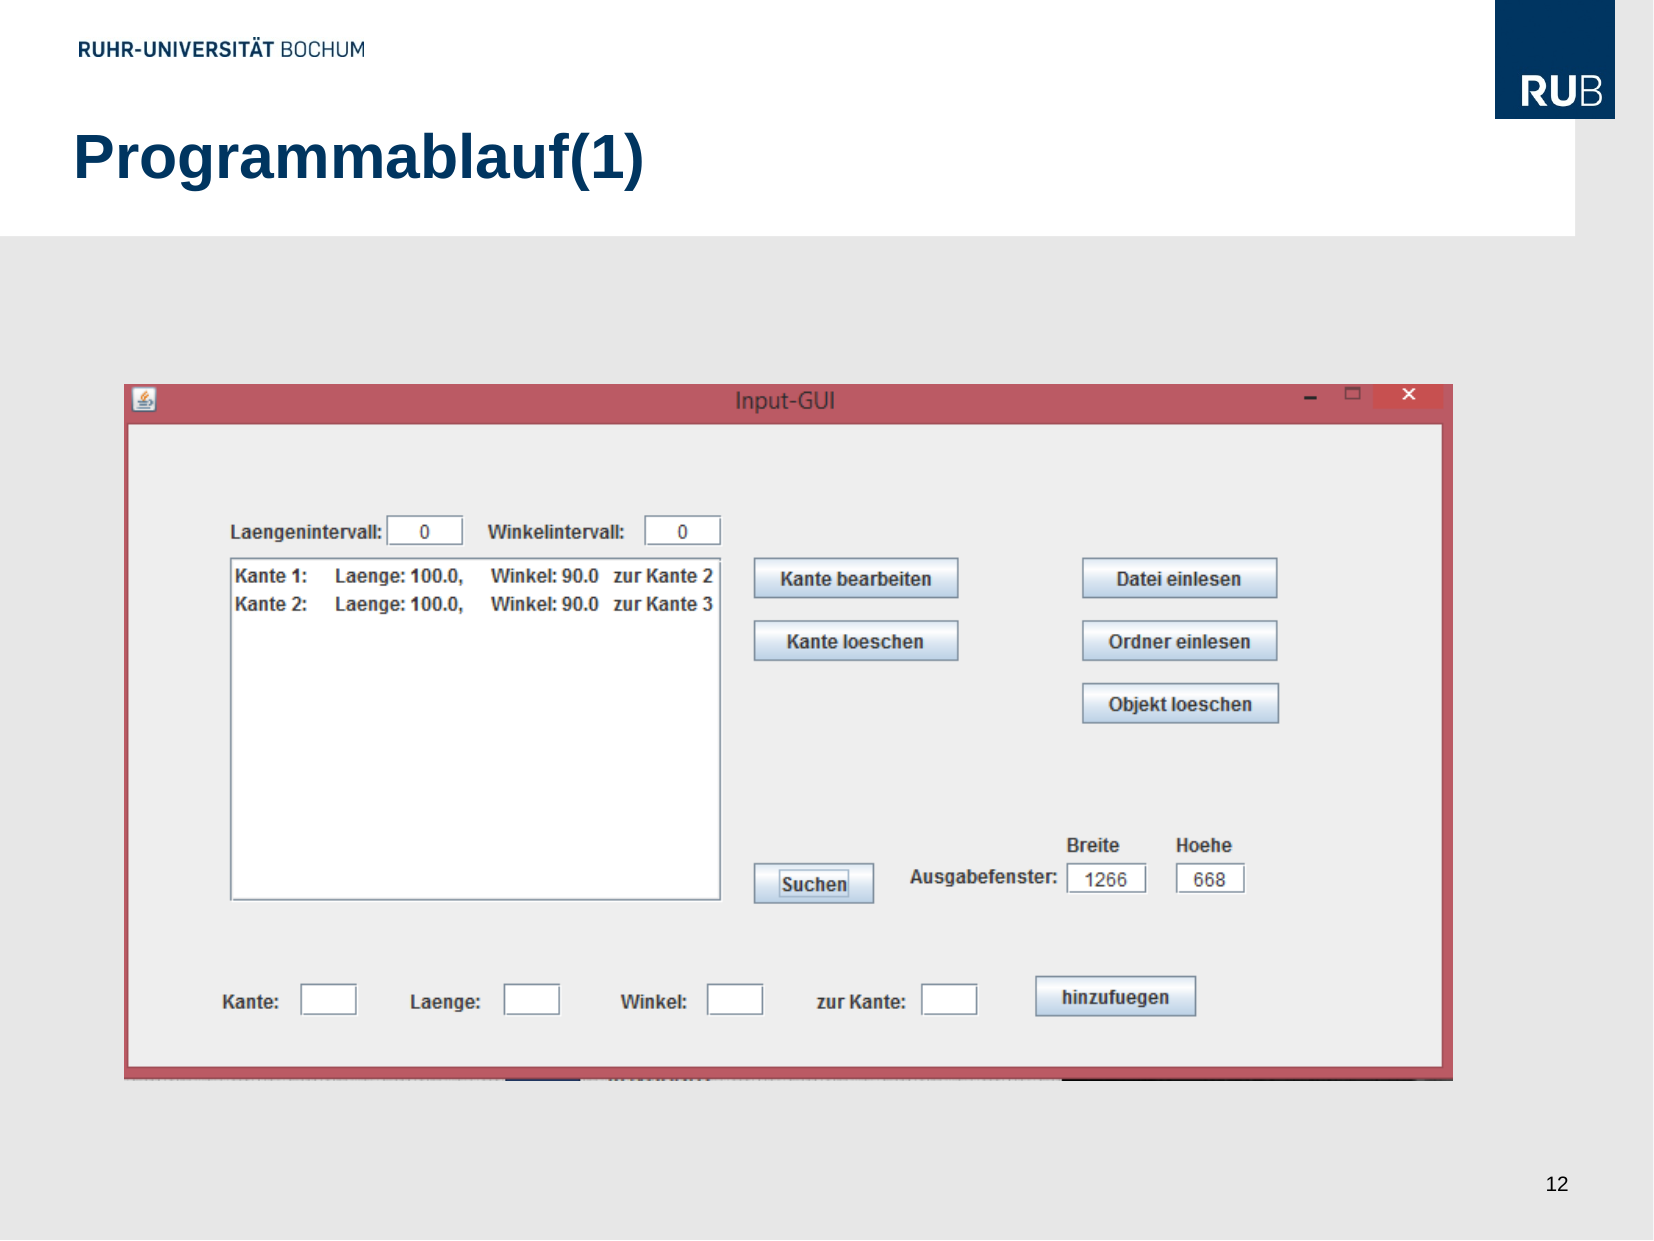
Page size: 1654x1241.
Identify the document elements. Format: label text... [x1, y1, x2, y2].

text_box Programmablauf(1) [73, 115, 1258, 191]
picture [124, 384, 1453, 1081]
picture [79, 37, 364, 57]
picture [1495, 0, 1615, 119]
